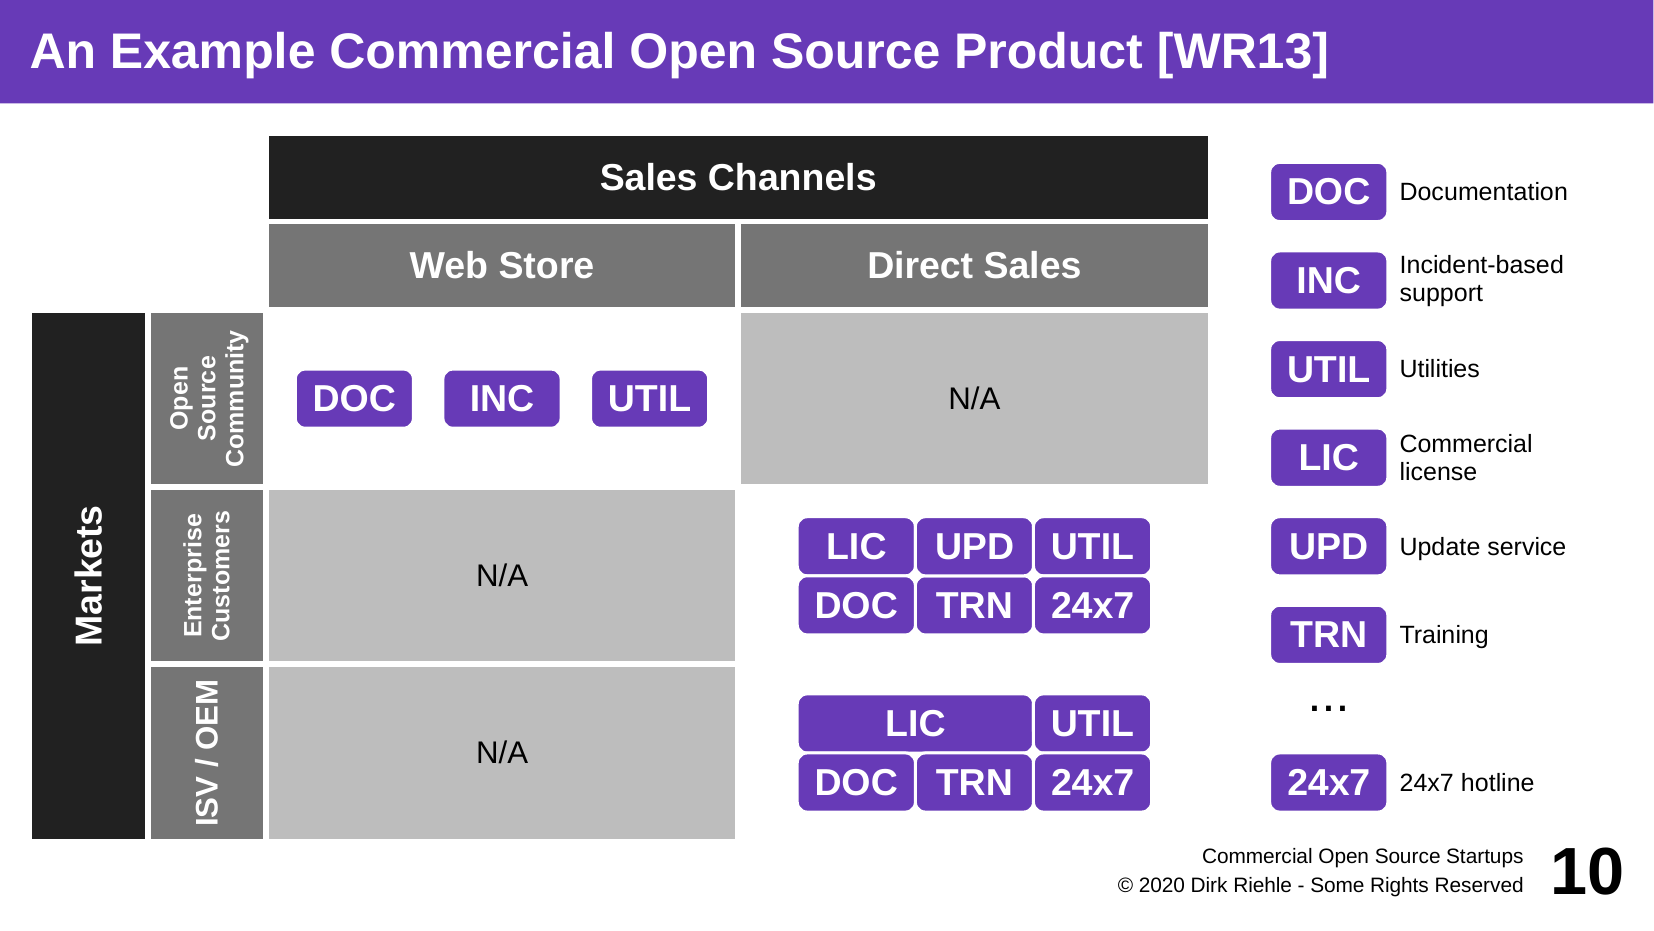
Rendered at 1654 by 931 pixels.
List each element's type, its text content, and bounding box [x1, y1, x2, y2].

text_box INC [442, 369, 562, 429]
text_box DOC [797, 752, 916, 813]
text_box LIC [1269, 428, 1387, 488]
text_box UPD [1269, 516, 1387, 576]
text_box Direct Sales [738, 222, 1211, 310]
text_box UTIL [1033, 693, 1152, 753]
text_box INC [1269, 250, 1387, 311]
text_box TRN [1321, 625, 1333, 633]
text_box Enterprise Customers [148, 487, 265, 664]
text_box Training [1387, 591, 1625, 680]
text_box Markets [29, 310, 148, 842]
text_box DOC [1269, 162, 1387, 222]
text_box Utilities [1387, 324, 1625, 414]
text_box TRN [915, 752, 1033, 813]
text_box 24x7 [1269, 753, 1387, 813]
text_box N/A [266, 665, 739, 842]
text_box TRN [1269, 605, 1387, 634]
text_box UTIL [590, 369, 709, 429]
text_box UTIL [1033, 516, 1152, 576]
text_box Documentation [1387, 147, 1625, 237]
text_box Open Source Community [148, 310, 266, 487]
text_box N/A [265, 487, 739, 665]
text_box DOC [797, 575, 916, 635]
title An Example Commercial Open Source Product [WR13] [0, 0, 1654, 104]
text_box Update service [1387, 501, 1625, 591]
text_box Incident-based support [1387, 250, 1625, 316]
text_box 24x7 [1033, 575, 1152, 635]
text_box DOC [295, 369, 414, 429]
text_box 24x7 [1033, 752, 1152, 813]
text_box LIC [797, 693, 1033, 754]
text_box ... [1269, 634, 1388, 753]
text_box ISV / OEM [148, 664, 266, 842]
text_box LIC [797, 516, 915, 576]
text_box 24x7 hotline [1387, 738, 1625, 827]
text_box Sales Channels [265, 132, 1211, 222]
text_box UTIL [1269, 339, 1387, 399]
text_box N/A [738, 310, 1211, 488]
text_box Commercial license [1387, 425, 1625, 491]
text_box TRN [915, 576, 1033, 635]
text_box Web Store [265, 222, 738, 311]
text_box UPD [915, 516, 1033, 576]
